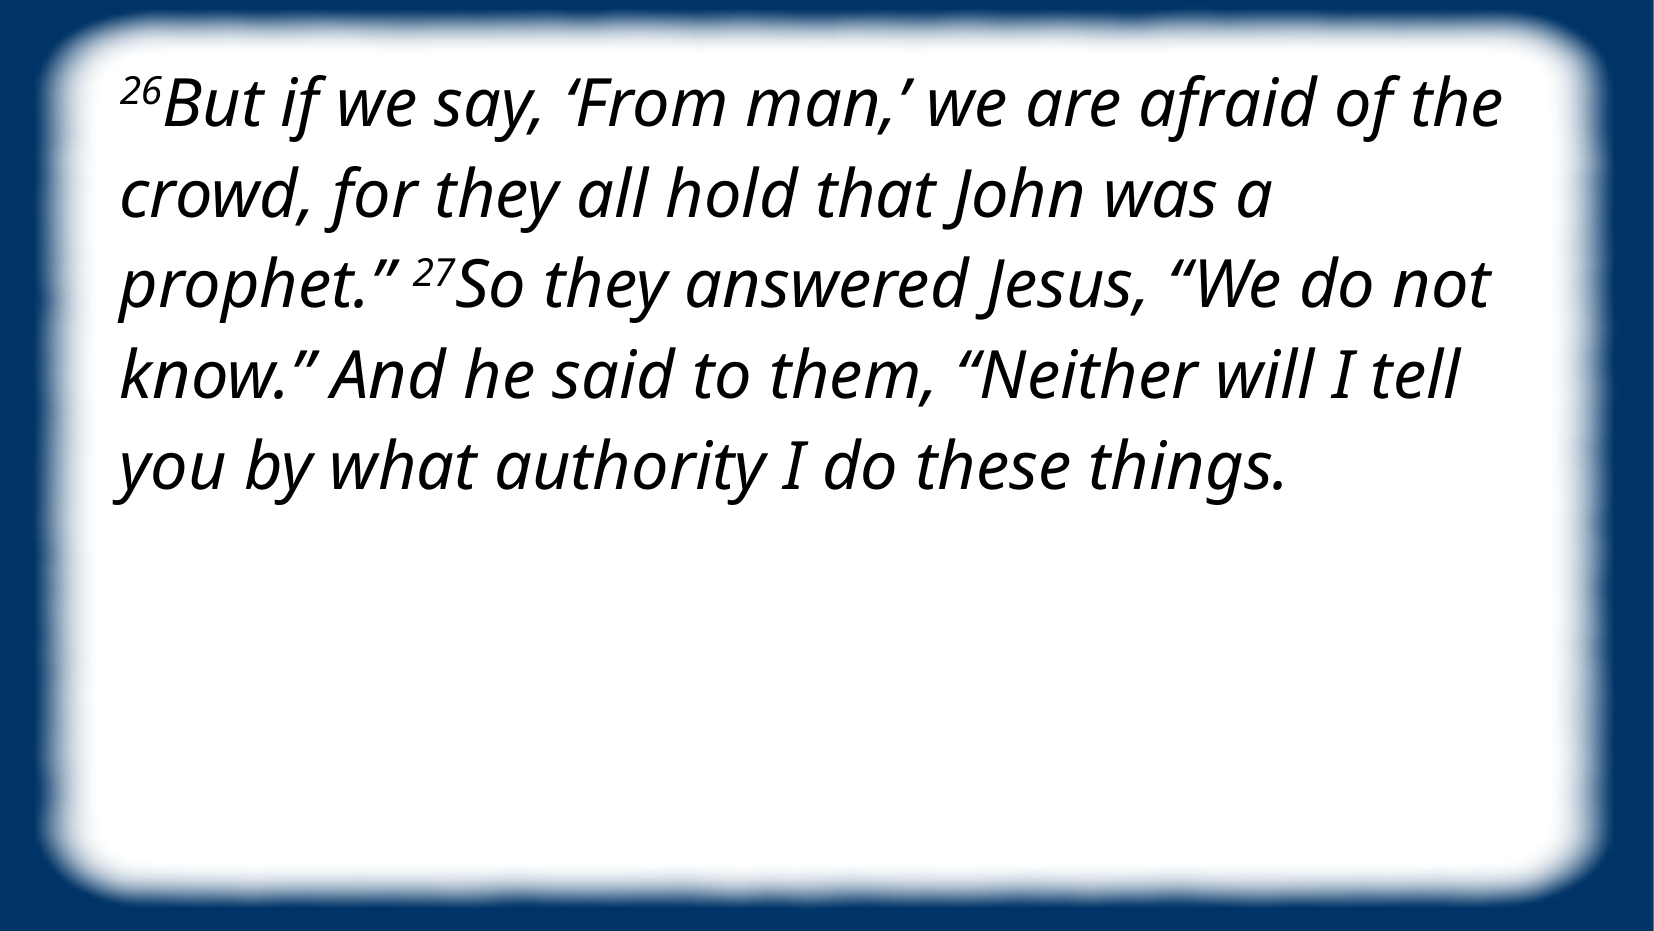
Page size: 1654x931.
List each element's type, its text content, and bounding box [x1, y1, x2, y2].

text_box 26But if we say, ‘From man,’ we are afraid of the crowd, for they all hold that John was a prophet.” 27So they answered Jesus, “We do not know.” And he said to them, “Neither will I tell you by what authority I do these things. [105, 47, 1546, 516]
picture [0, 0, 1654, 931]
